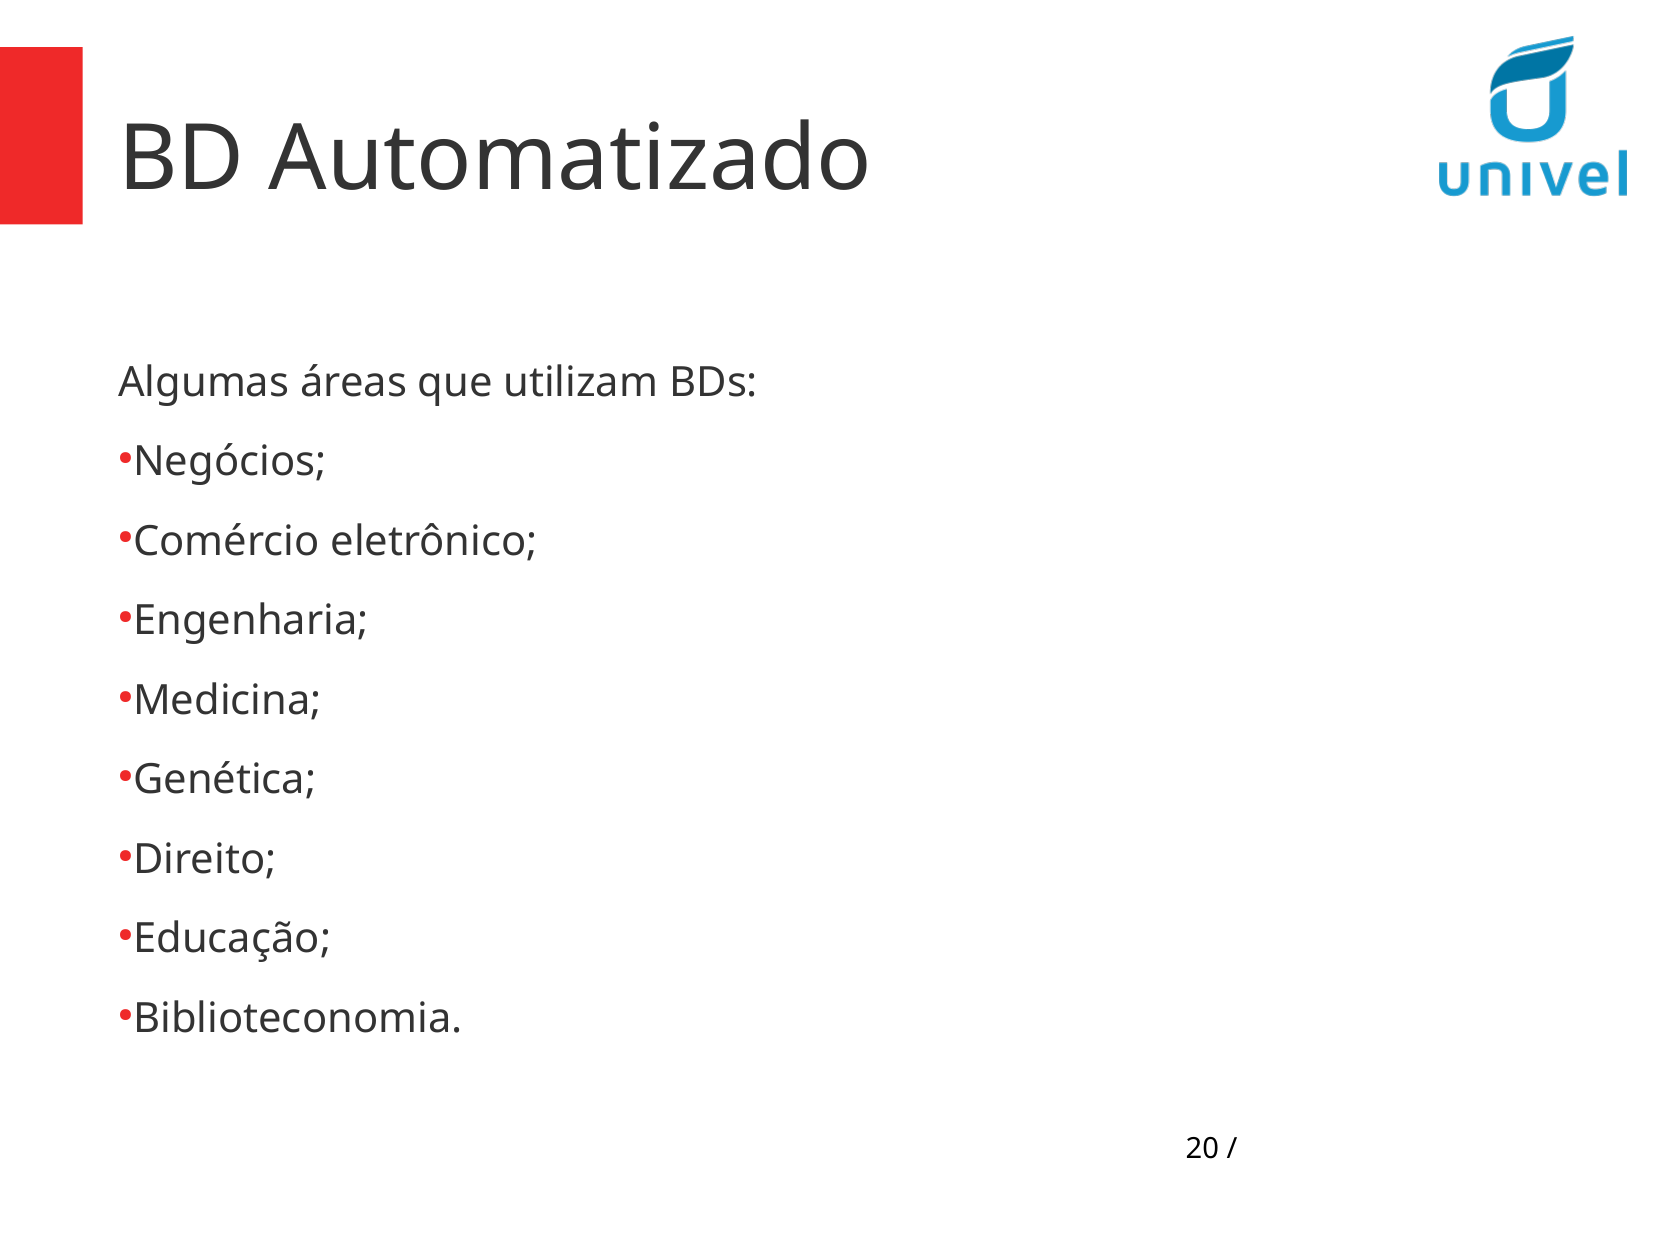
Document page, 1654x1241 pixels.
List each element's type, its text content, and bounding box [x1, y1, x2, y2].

text_box / [1185, 1129, 1571, 1216]
list Algumas áreas que utilizam BDs: Negócios; Comércio eletrônico; Engenharia; Medicina; Genética; Direito; Educação; Biblioteconomia. [118, 354, 1536, 1074]
title BD Automatizado [118, 49, 1571, 257]
